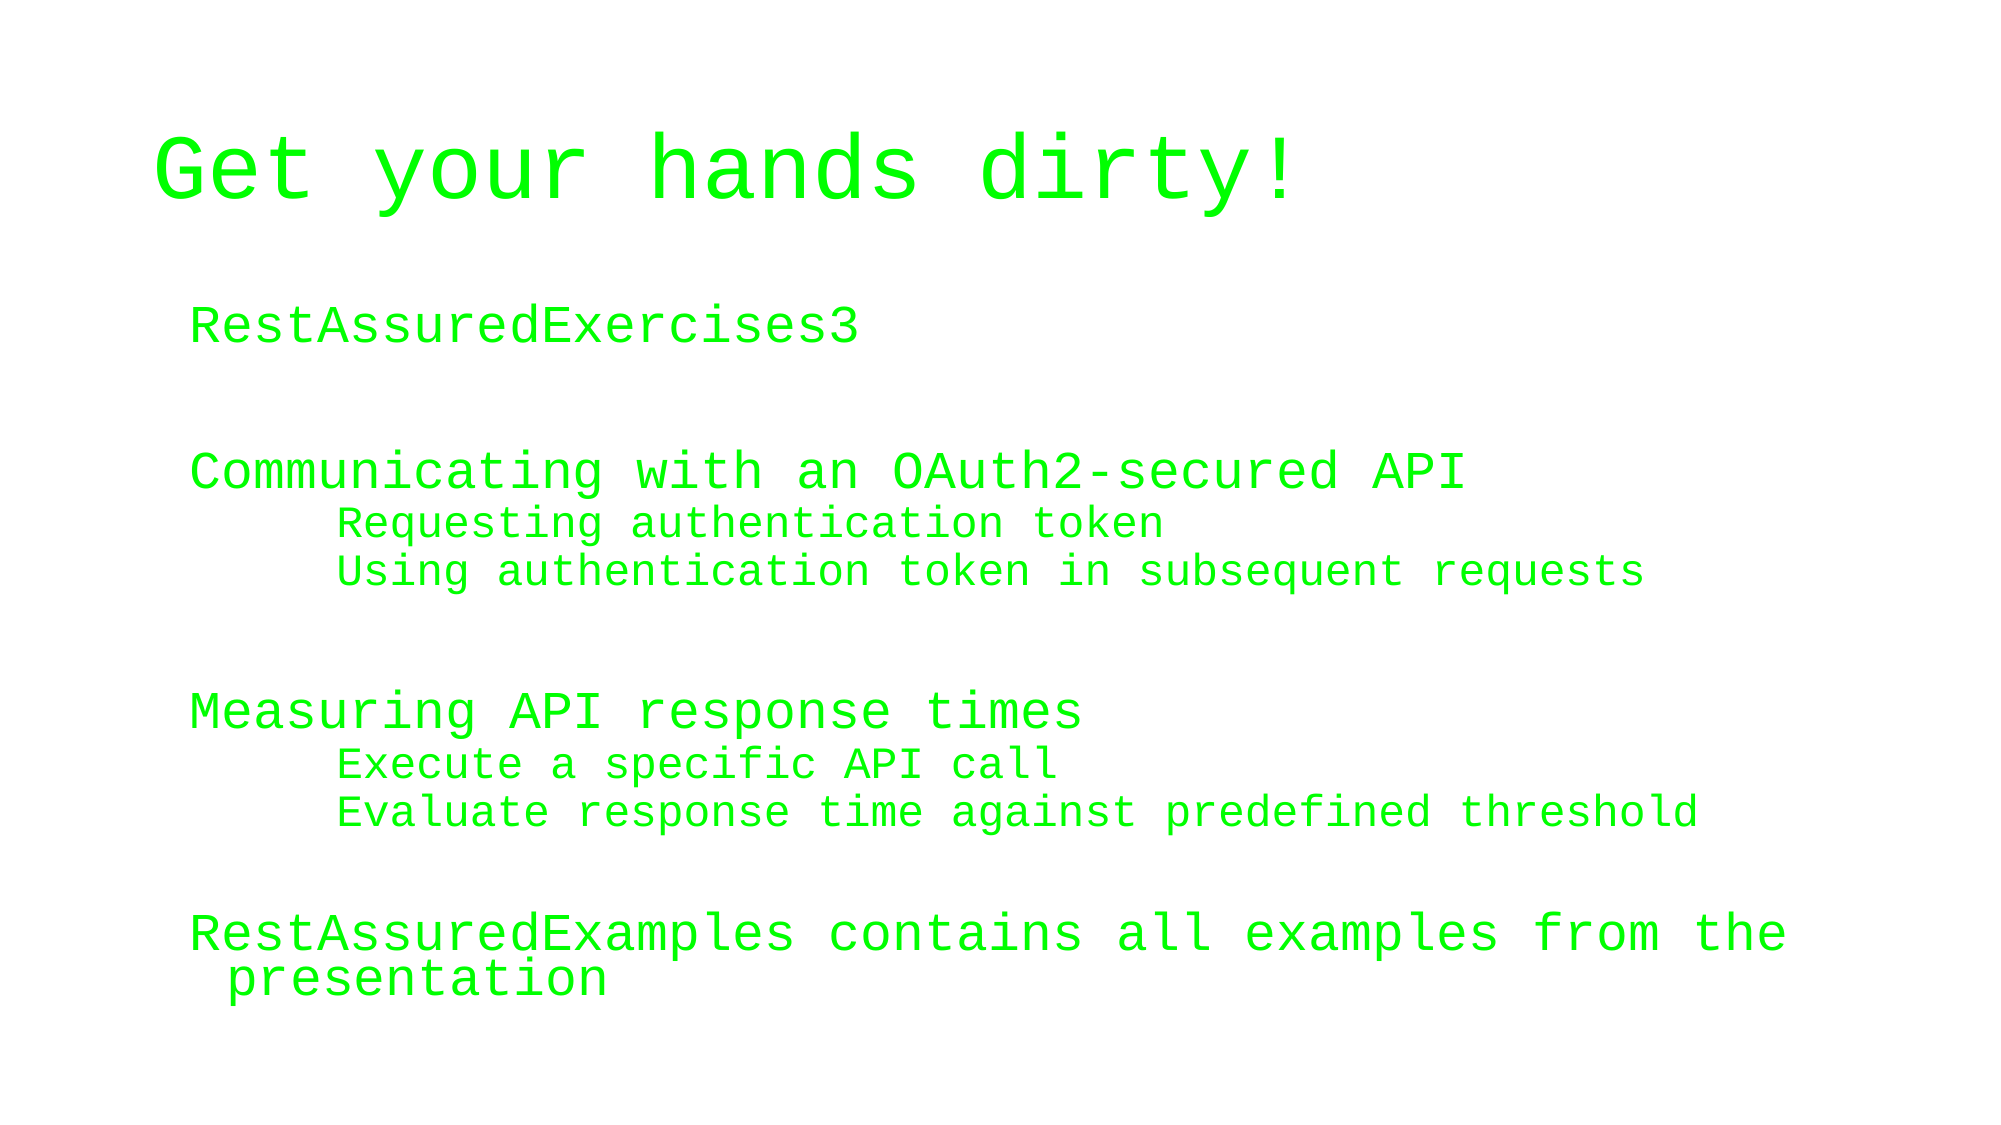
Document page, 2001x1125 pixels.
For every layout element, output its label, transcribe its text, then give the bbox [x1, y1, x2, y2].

title Get your hands dirty! [137, 59, 1863, 278]
list RestAssuredExercises3 Communicating with an OAuth2-secured API Requesting authentication token Using authentication token in subsequent requests Measuring API response times Execute a specific API call Evaluate response time against predefined threshold RestAssuredExamples contains all examples from the presentation [137, 299, 1863, 1014]
